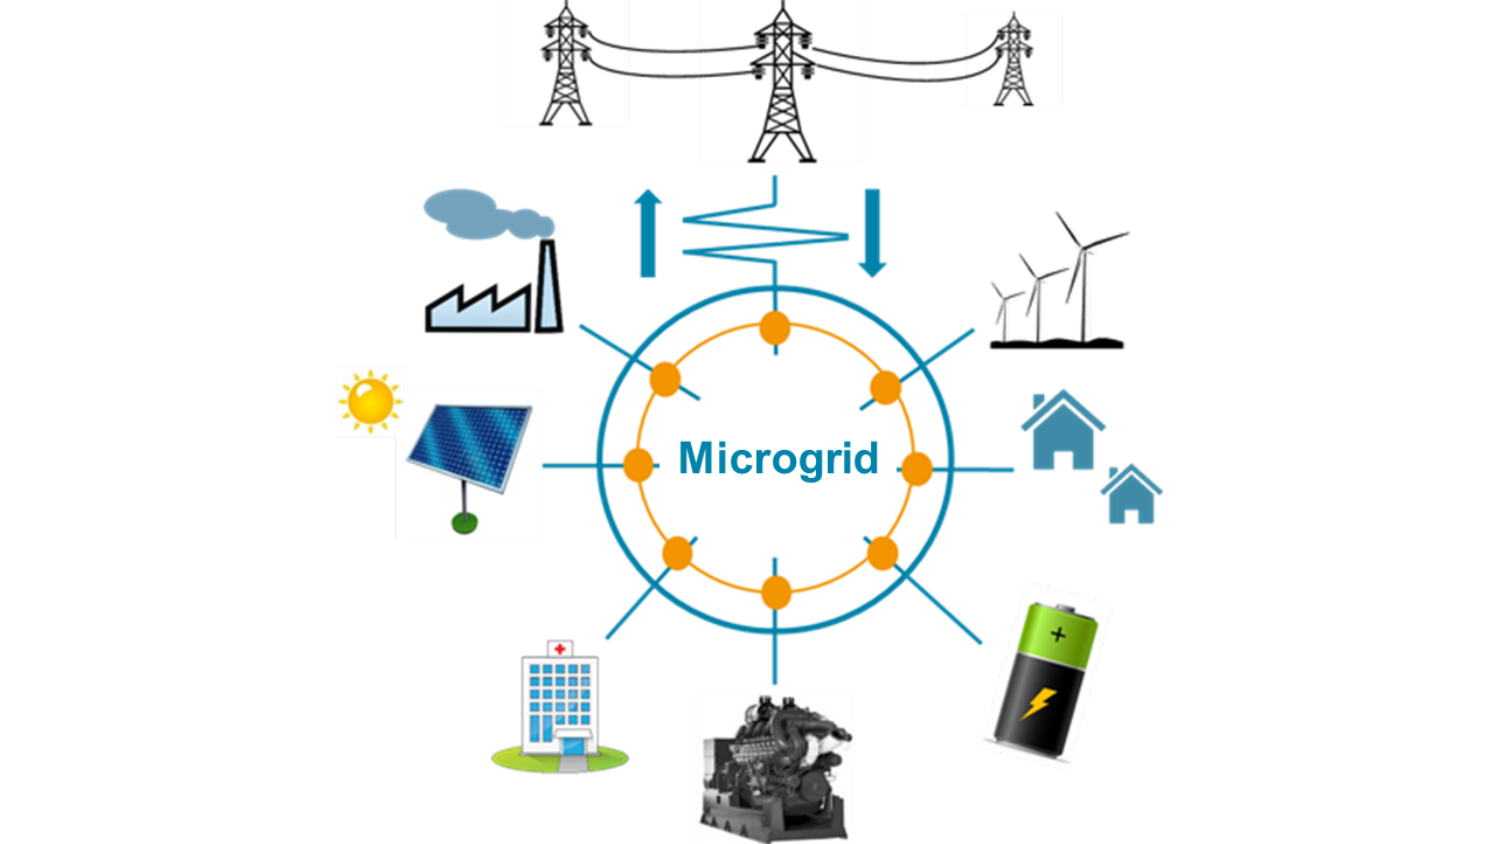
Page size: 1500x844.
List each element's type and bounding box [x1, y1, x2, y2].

picture [336, 0, 1163, 844]
